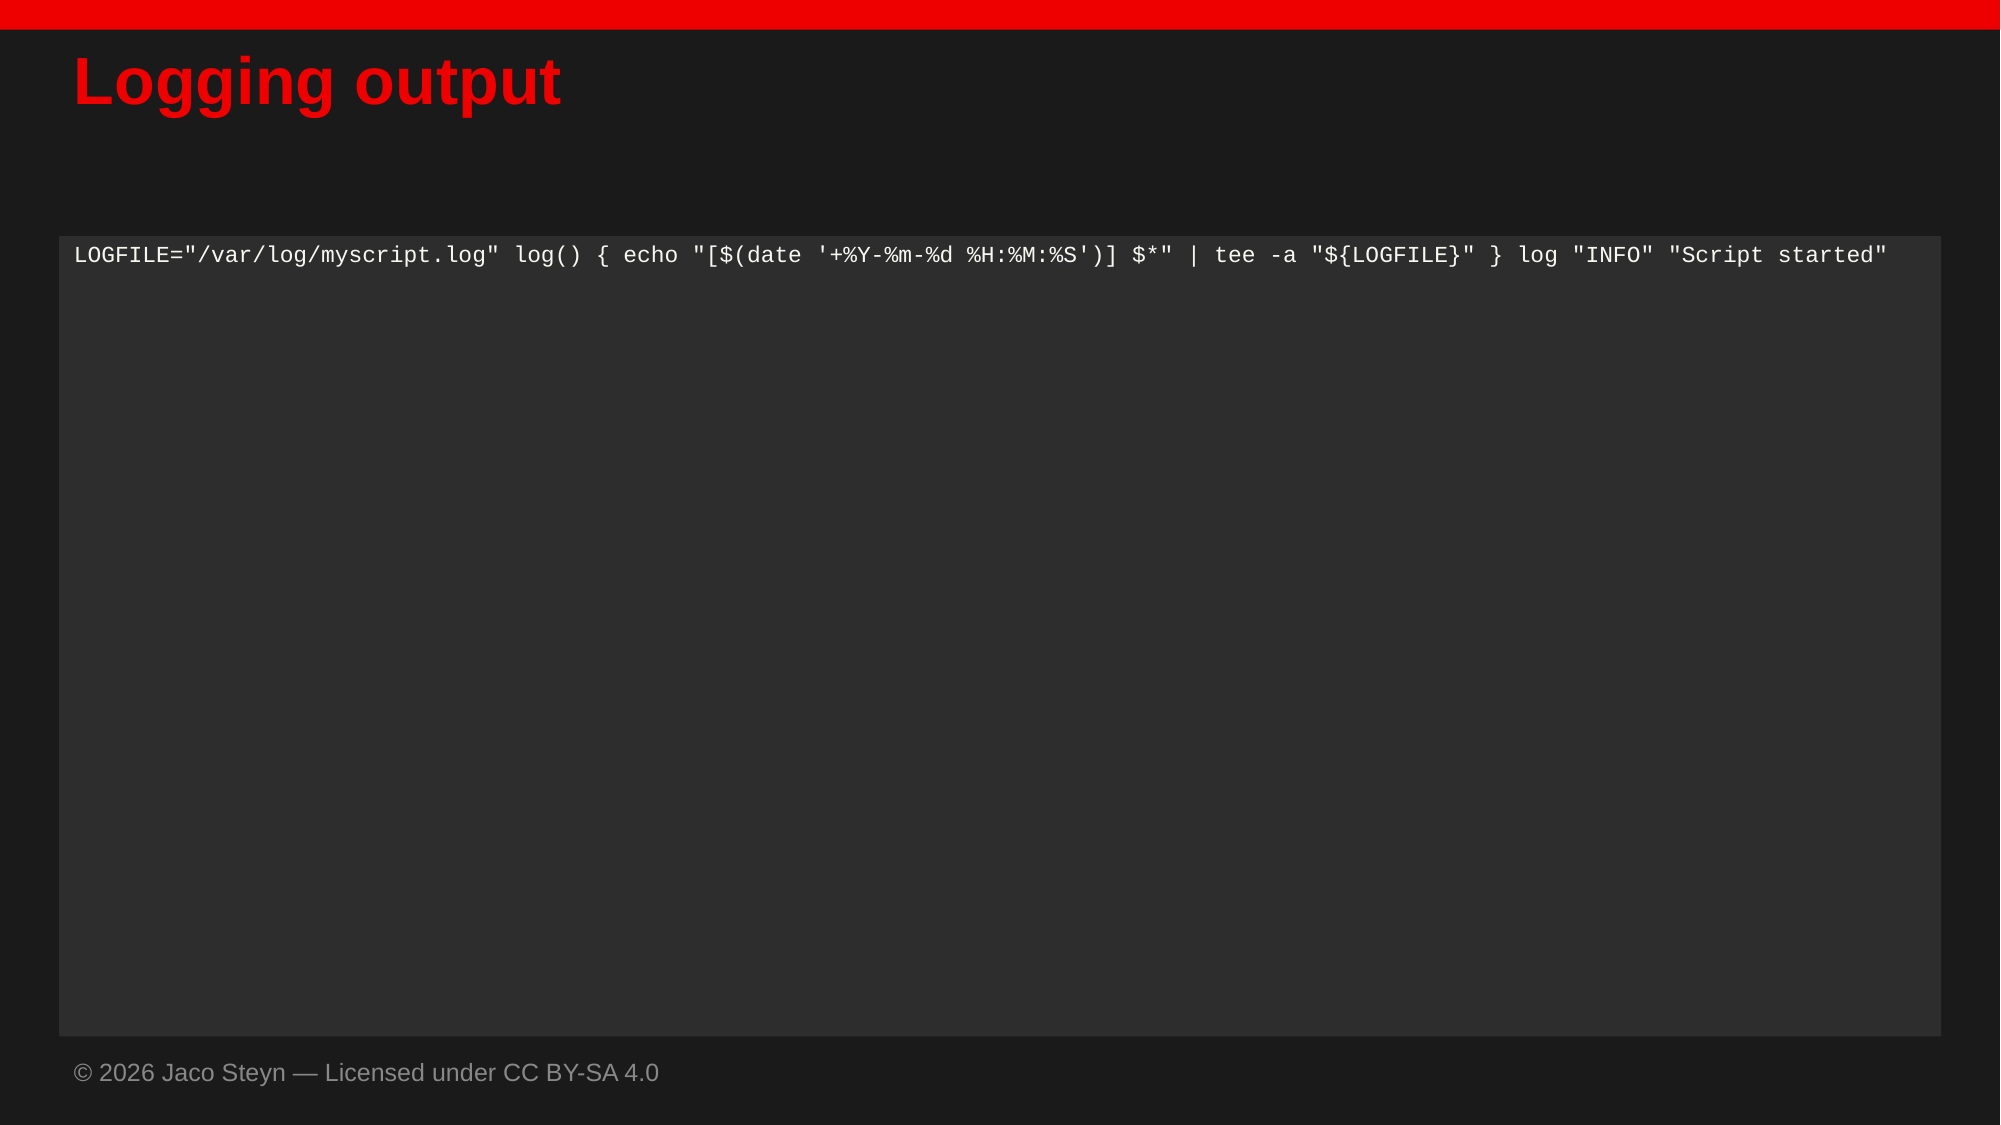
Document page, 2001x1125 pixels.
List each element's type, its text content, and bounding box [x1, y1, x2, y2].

text_box © 2026 Jaco Steyn — Licensed under CC BY-SA 4.0 [59, 1051, 1942, 1093]
text_box [0, 0, 2001, 30]
text_box LOGFILE="/var/log/myscript.log" log() { echo "[$(date '+%Y-%m-%d %H:%M:%S')] $*" | tee -a "${LOGFILE}" } log "INFO" "Script started" [59, 236, 1942, 1037]
text_box Logging output [59, 36, 1942, 208]
